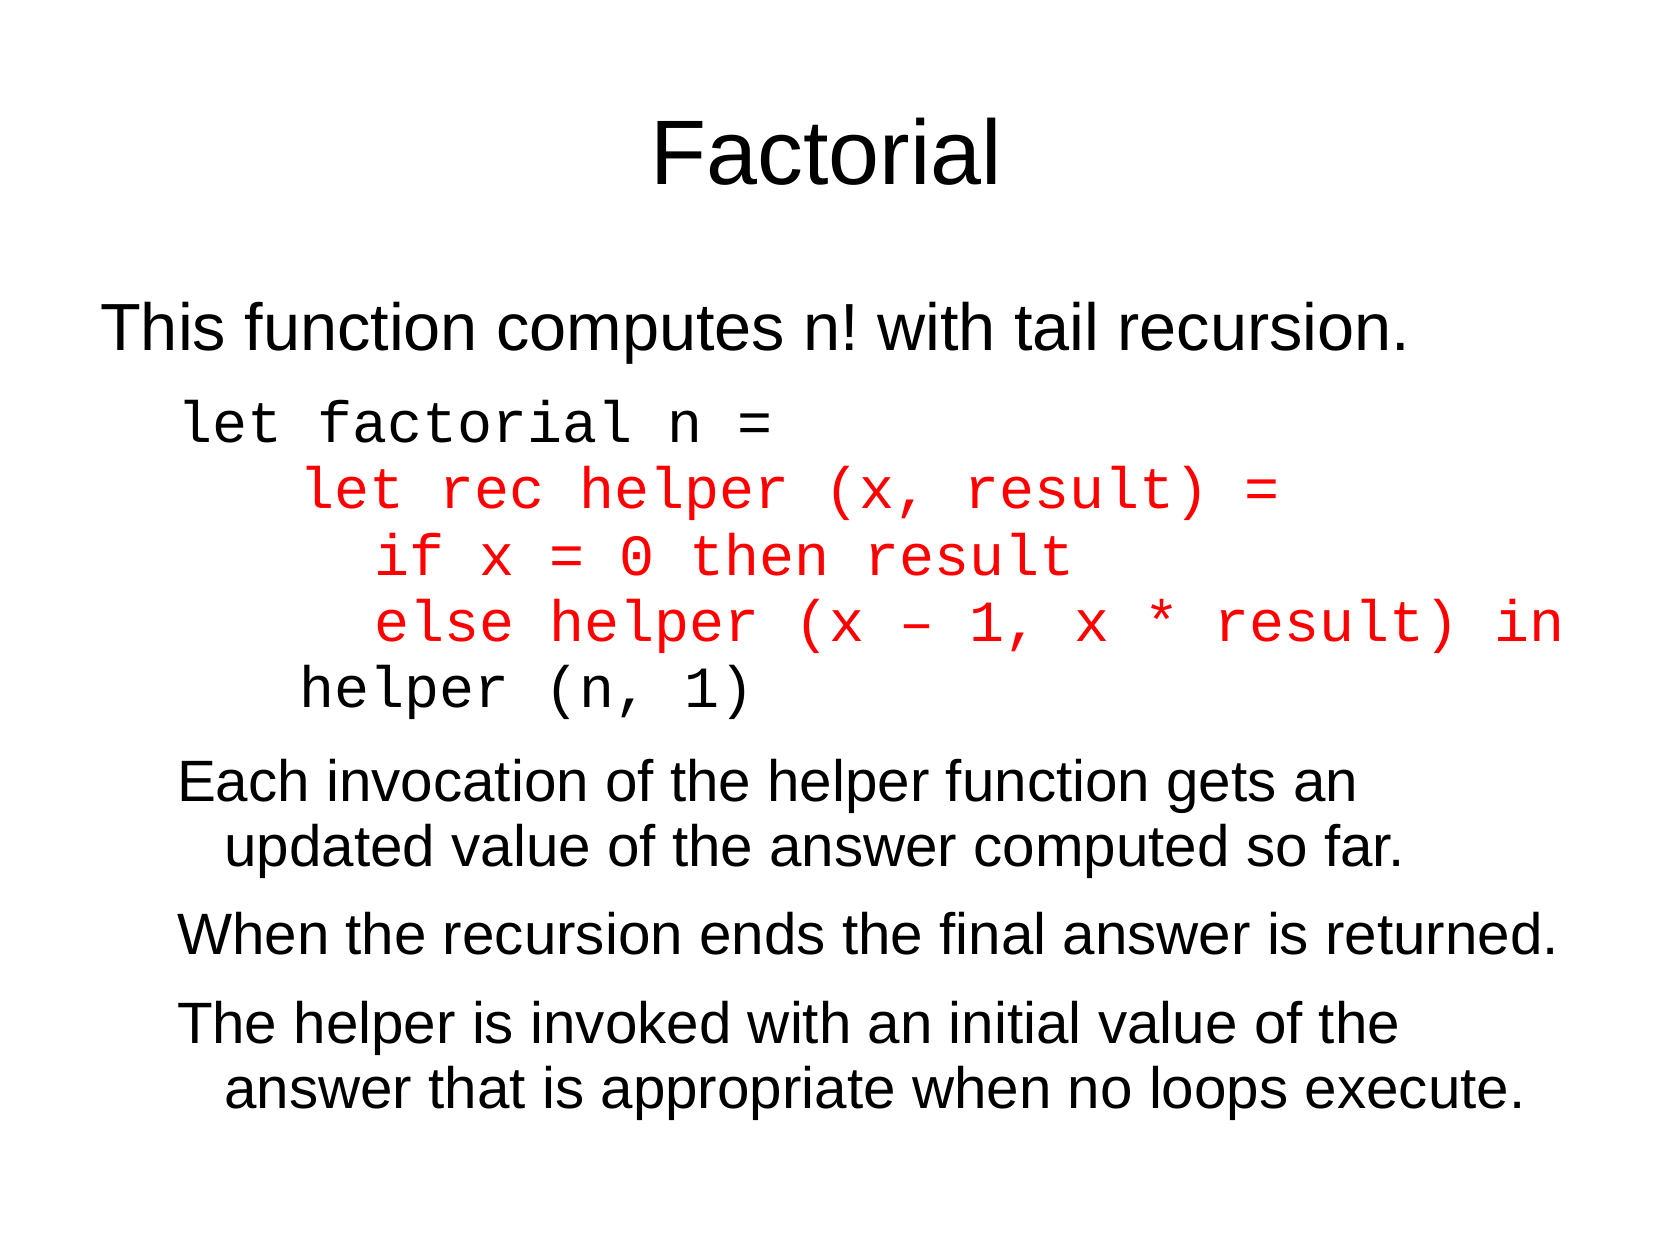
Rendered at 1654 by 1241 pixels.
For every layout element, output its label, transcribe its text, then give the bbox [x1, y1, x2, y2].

title Factorial [82, 56, 1571, 250]
list This function computes n! with tail recursion. let factorial n = let rec helper (x, result) = if x = 0 then result else helper (x – 1, x * result) in helper (n, 1) Each invocation of the helper function gets an updated value of the answer computed so far. When the recursion ends the final answer is returned. The helper is invoked with an initial value of the answer that is appropriate when no loops execute. [82, 290, 1571, 1168]
